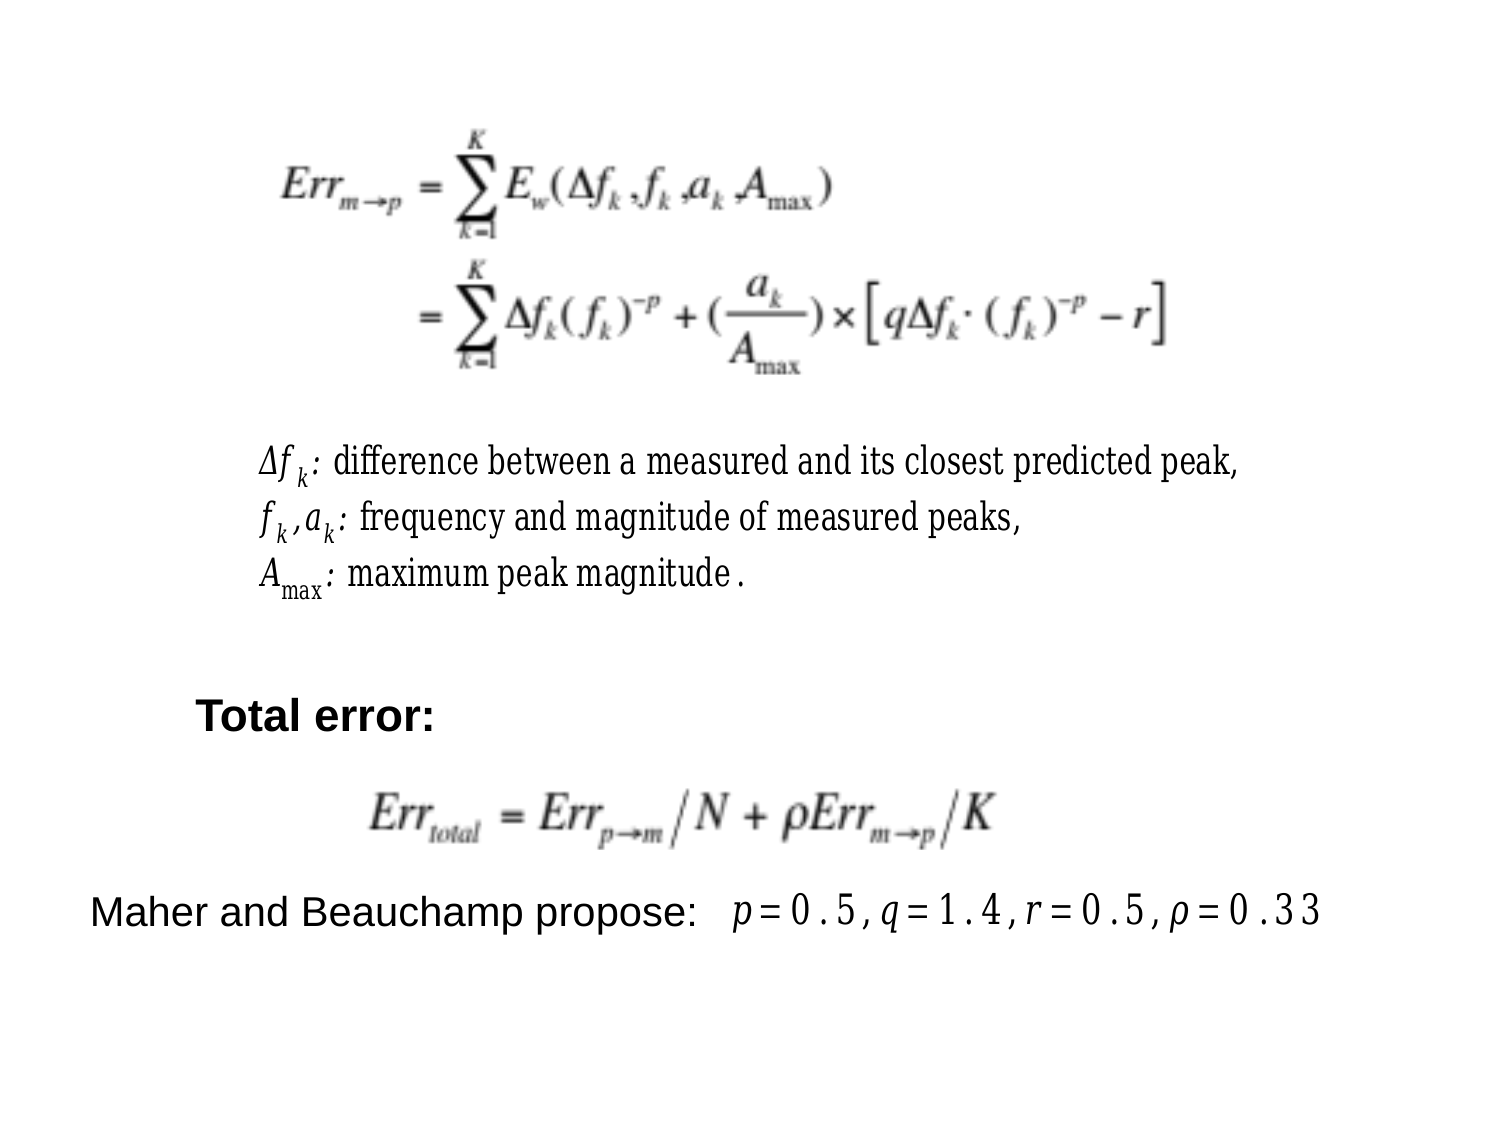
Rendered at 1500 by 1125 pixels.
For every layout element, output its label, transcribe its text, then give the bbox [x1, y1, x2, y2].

picture [720, 885, 1340, 946]
picture [275, 125, 1186, 376]
picture [249, 437, 1263, 609]
text_box Total error: [180, 674, 452, 749]
text_box Maher and Beauchamp propose: [75, 873, 714, 943]
picture [362, 787, 1000, 850]
